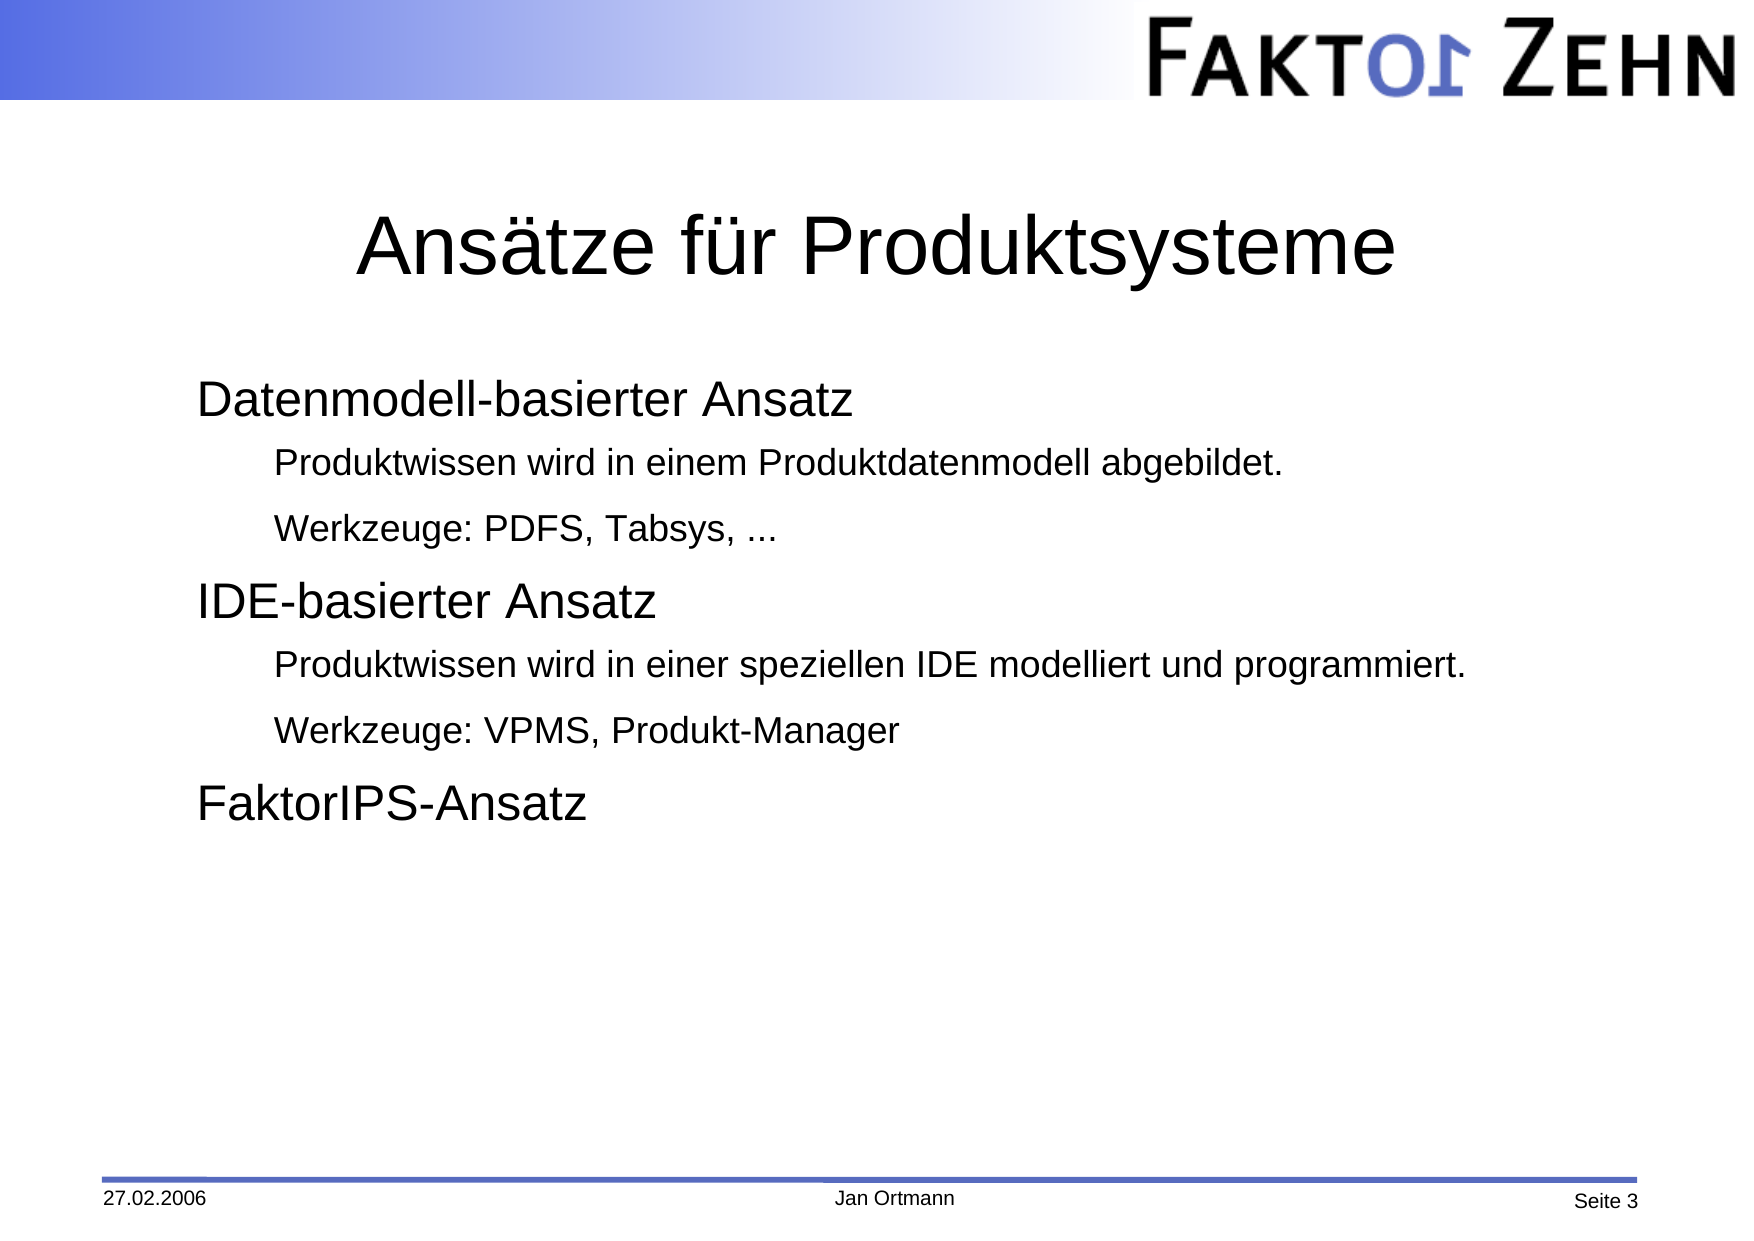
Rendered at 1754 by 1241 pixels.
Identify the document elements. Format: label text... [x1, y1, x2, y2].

title Ansätze für Produktsysteme [179, 142, 1576, 349]
list Datenmodell-basierter Ansatz Produktwissen wird in einem Produktdatenmodell abgebildet. Werkzeuge: PDFS, Tabsys, ... IDE-basierter Ansatz Produktwissen wird in einer speziellen IDE modelliert und programmiert. Werkzeuge: VPMS, Produkt-Manager FaktorIPS-Ansatz [179, 371, 1576, 1078]
picture [1133, 2, 1749, 105]
